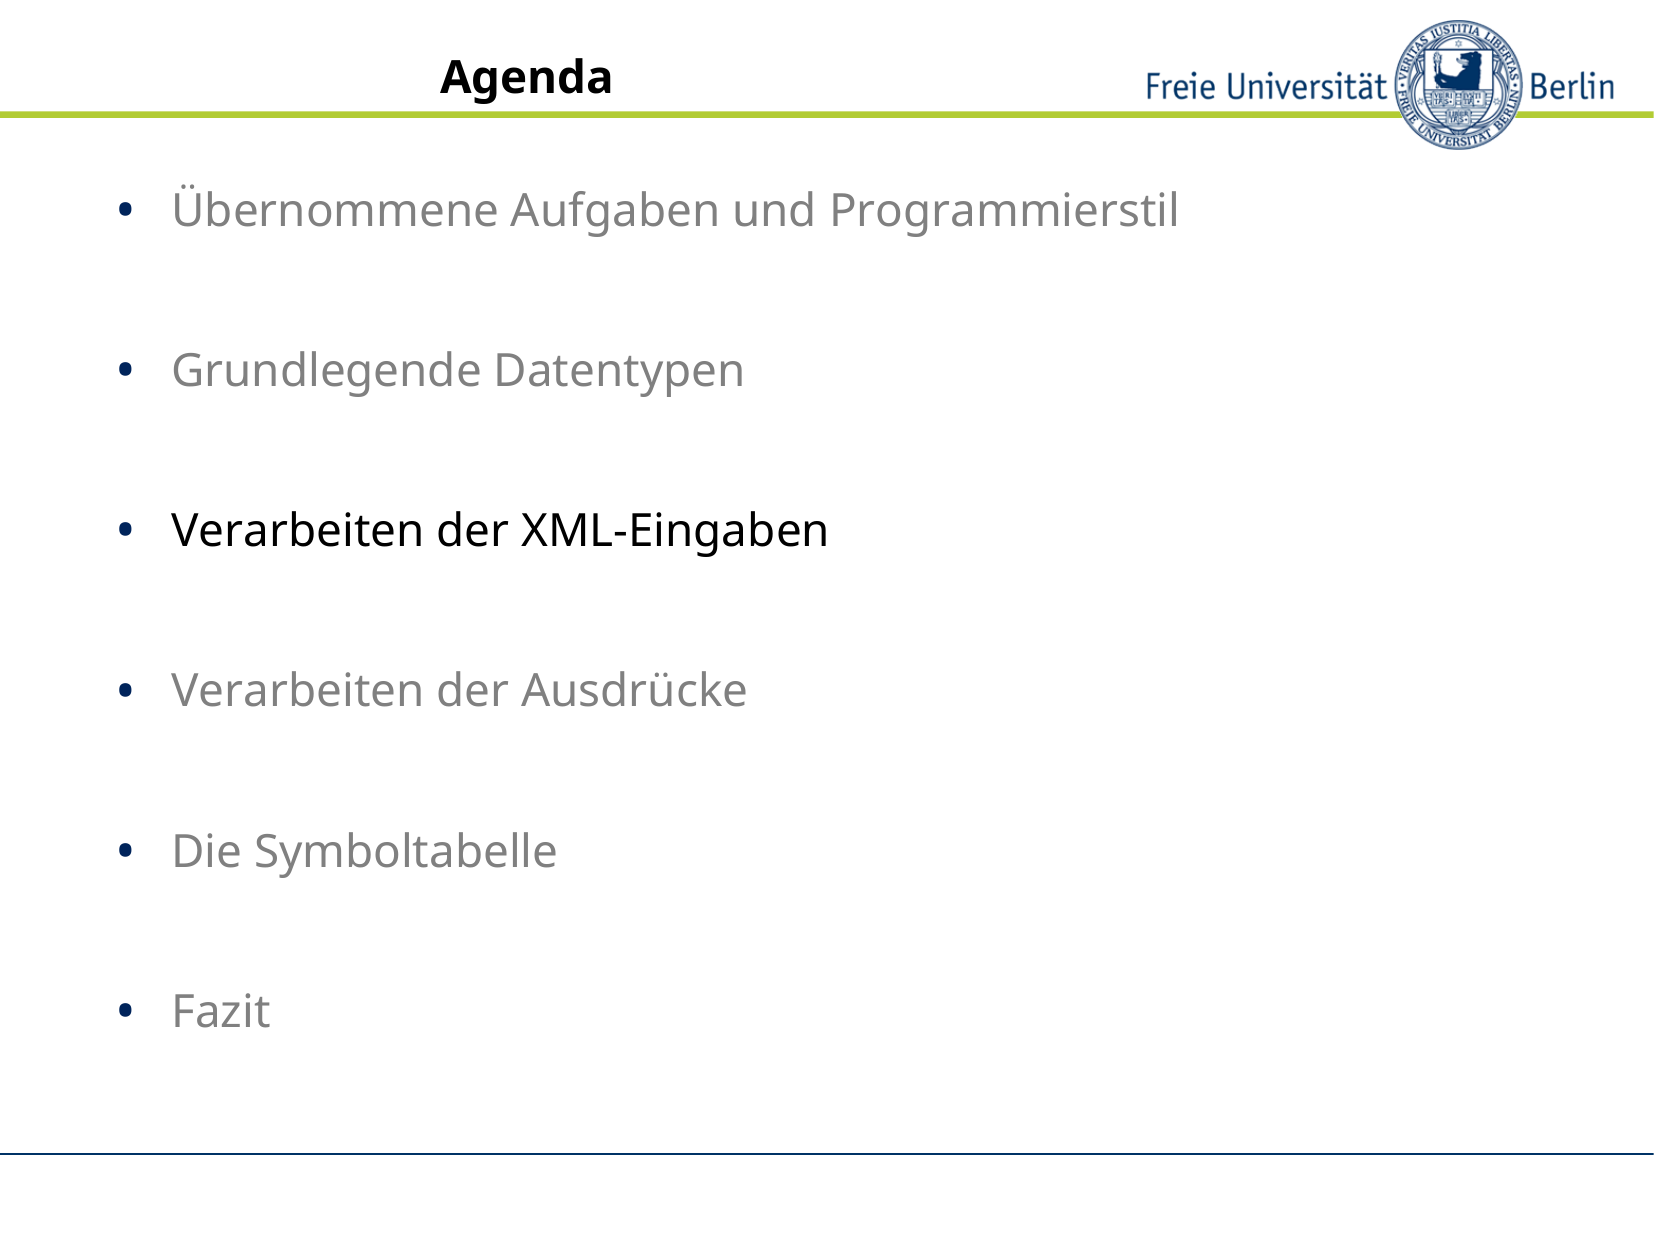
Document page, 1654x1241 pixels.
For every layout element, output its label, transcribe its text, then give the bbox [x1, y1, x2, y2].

list Übernommene Aufgaben und Programmierstil Grundlegende Datentypen Verarbeiten der XML-Eingaben Verarbeiten der Ausdrücke Die Symboltabelle Fazit [115, 177, 1418, 959]
title Agenda [422, 0, 1654, 152]
